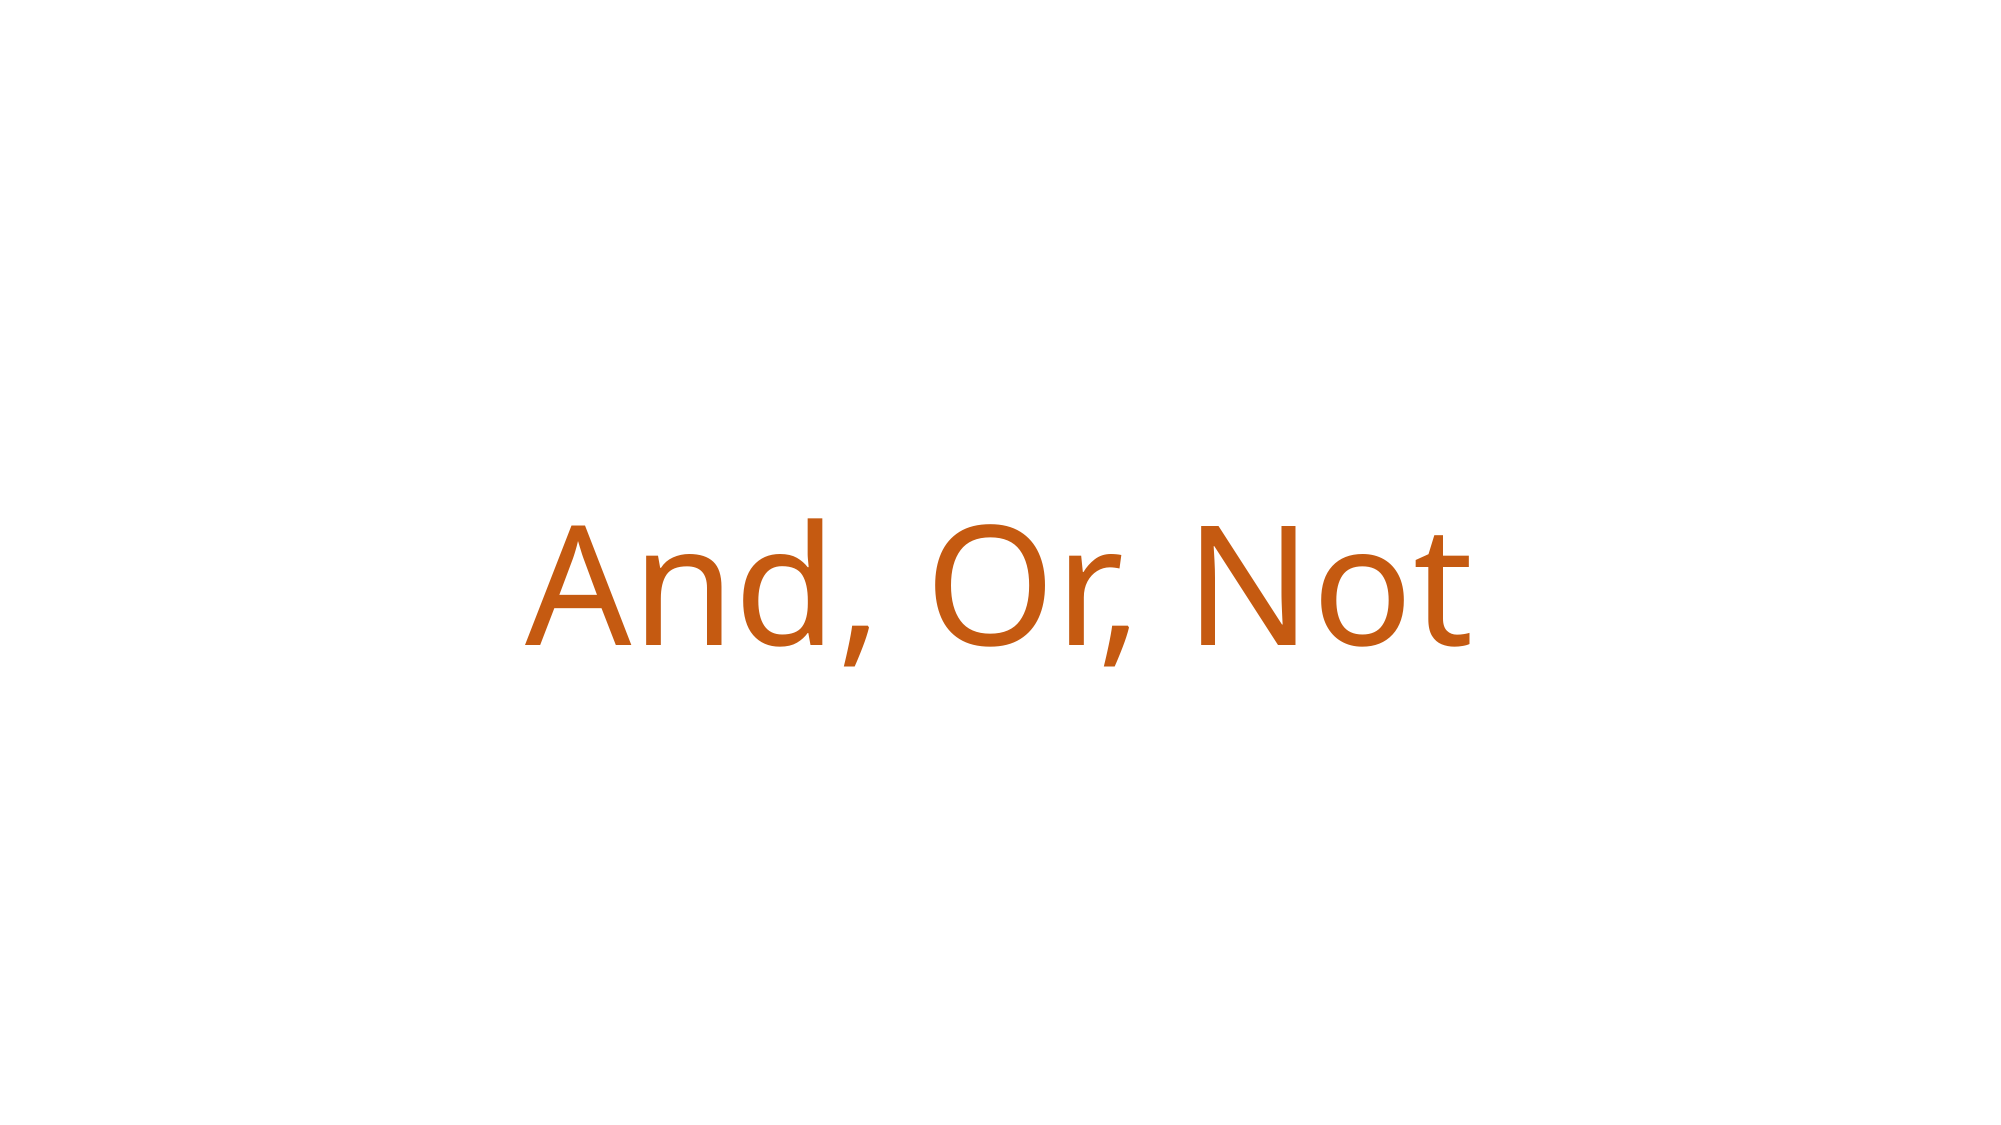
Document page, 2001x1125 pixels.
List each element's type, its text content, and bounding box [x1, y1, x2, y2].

list And, Or, Not [137, 292, 1863, 1014]
